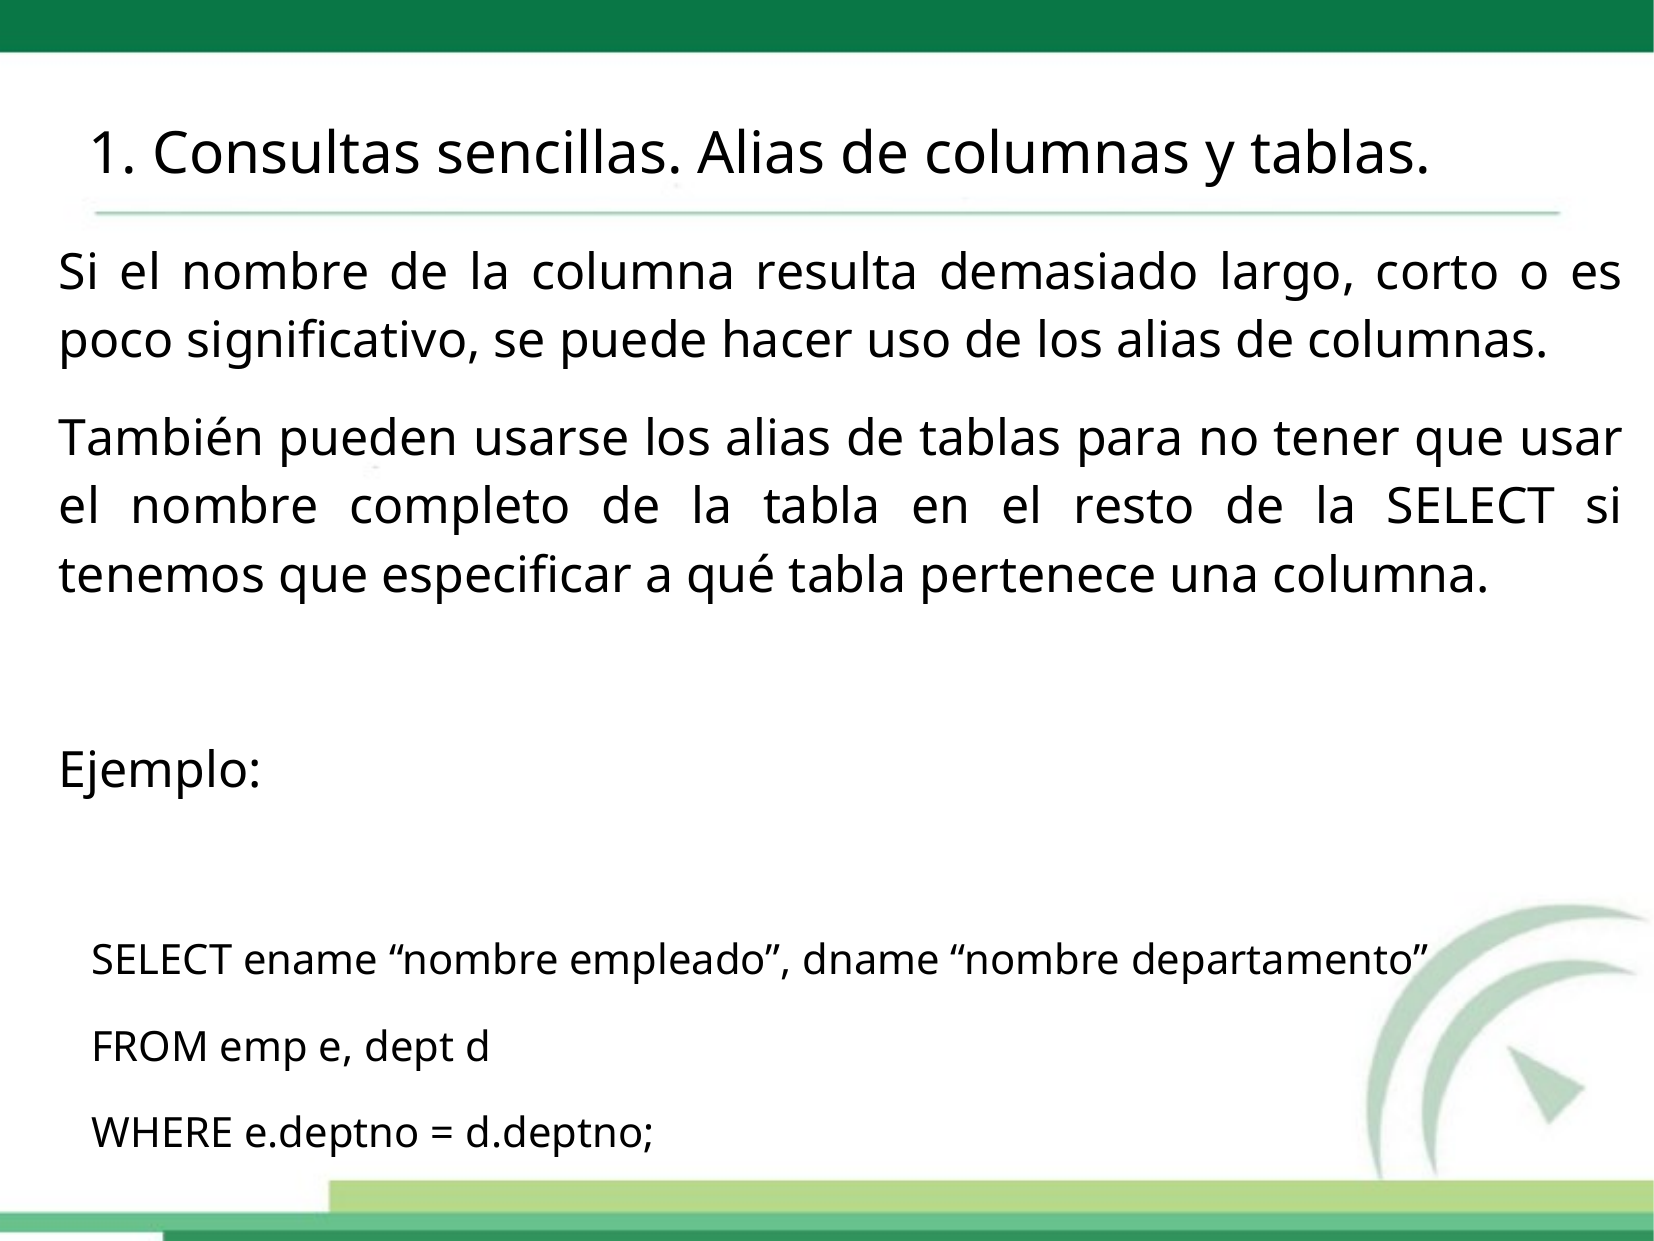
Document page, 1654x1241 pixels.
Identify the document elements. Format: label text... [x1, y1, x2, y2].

picture [0, 0, 1654, 1241]
list Si el nombre de la columna resulta demasiado largo, corto o es poco significativo, se puede hacer uso de los alias de columnas. También pueden usarse los alias de tablas para no tener que usar el nombre completo de la tabla en el resto de la SELECT si tenemos que especificar a qué tabla pertenece una columna. Ejemplo: SELECT ename “nombre empleado”, dname “nombre departamento” FROM emp e, dept d WHERE e.deptno = d.deptno; [59, 236, 1625, 1171]
title 1. Consultas sencillas. Alias de columnas y tablas. [88, 46, 1577, 236]
